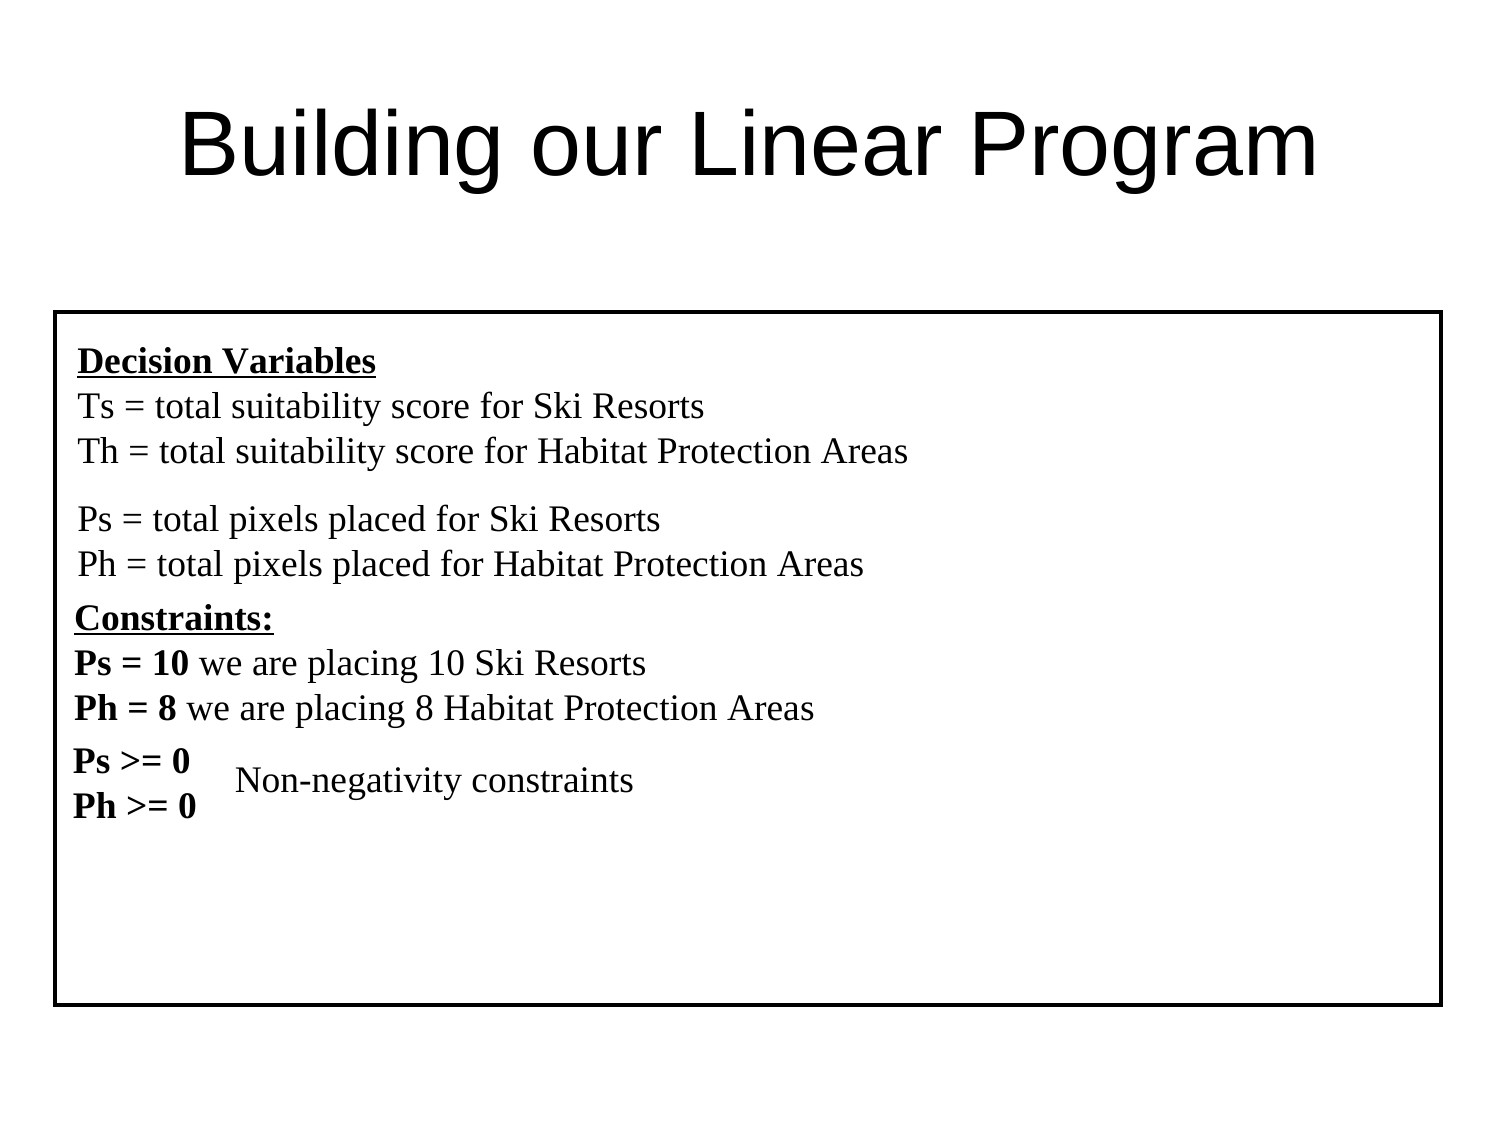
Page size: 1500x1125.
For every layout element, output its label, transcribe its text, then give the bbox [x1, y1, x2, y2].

title Building our Linear Program [75, 45, 1426, 233]
text_box Ps >= 0 Ph >= 0 [58, 728, 809, 834]
text_box Decision Variables Ts = total suitability score for Ski Resorts Th = total suitability score for Habitat Protection Areas Ps = total pixels placed for Ski Resorts Ph = total pixels placed for Habitat Protection Areas [62, 328, 1034, 585]
text_box Non-negativity constraints [219, 747, 1258, 808]
text_box Constraints: Ps = 10 we are placing 10 Ski Resorts Ph = 8 we are placing 8 Habitat Protection Areas [59, 585, 1347, 805]
